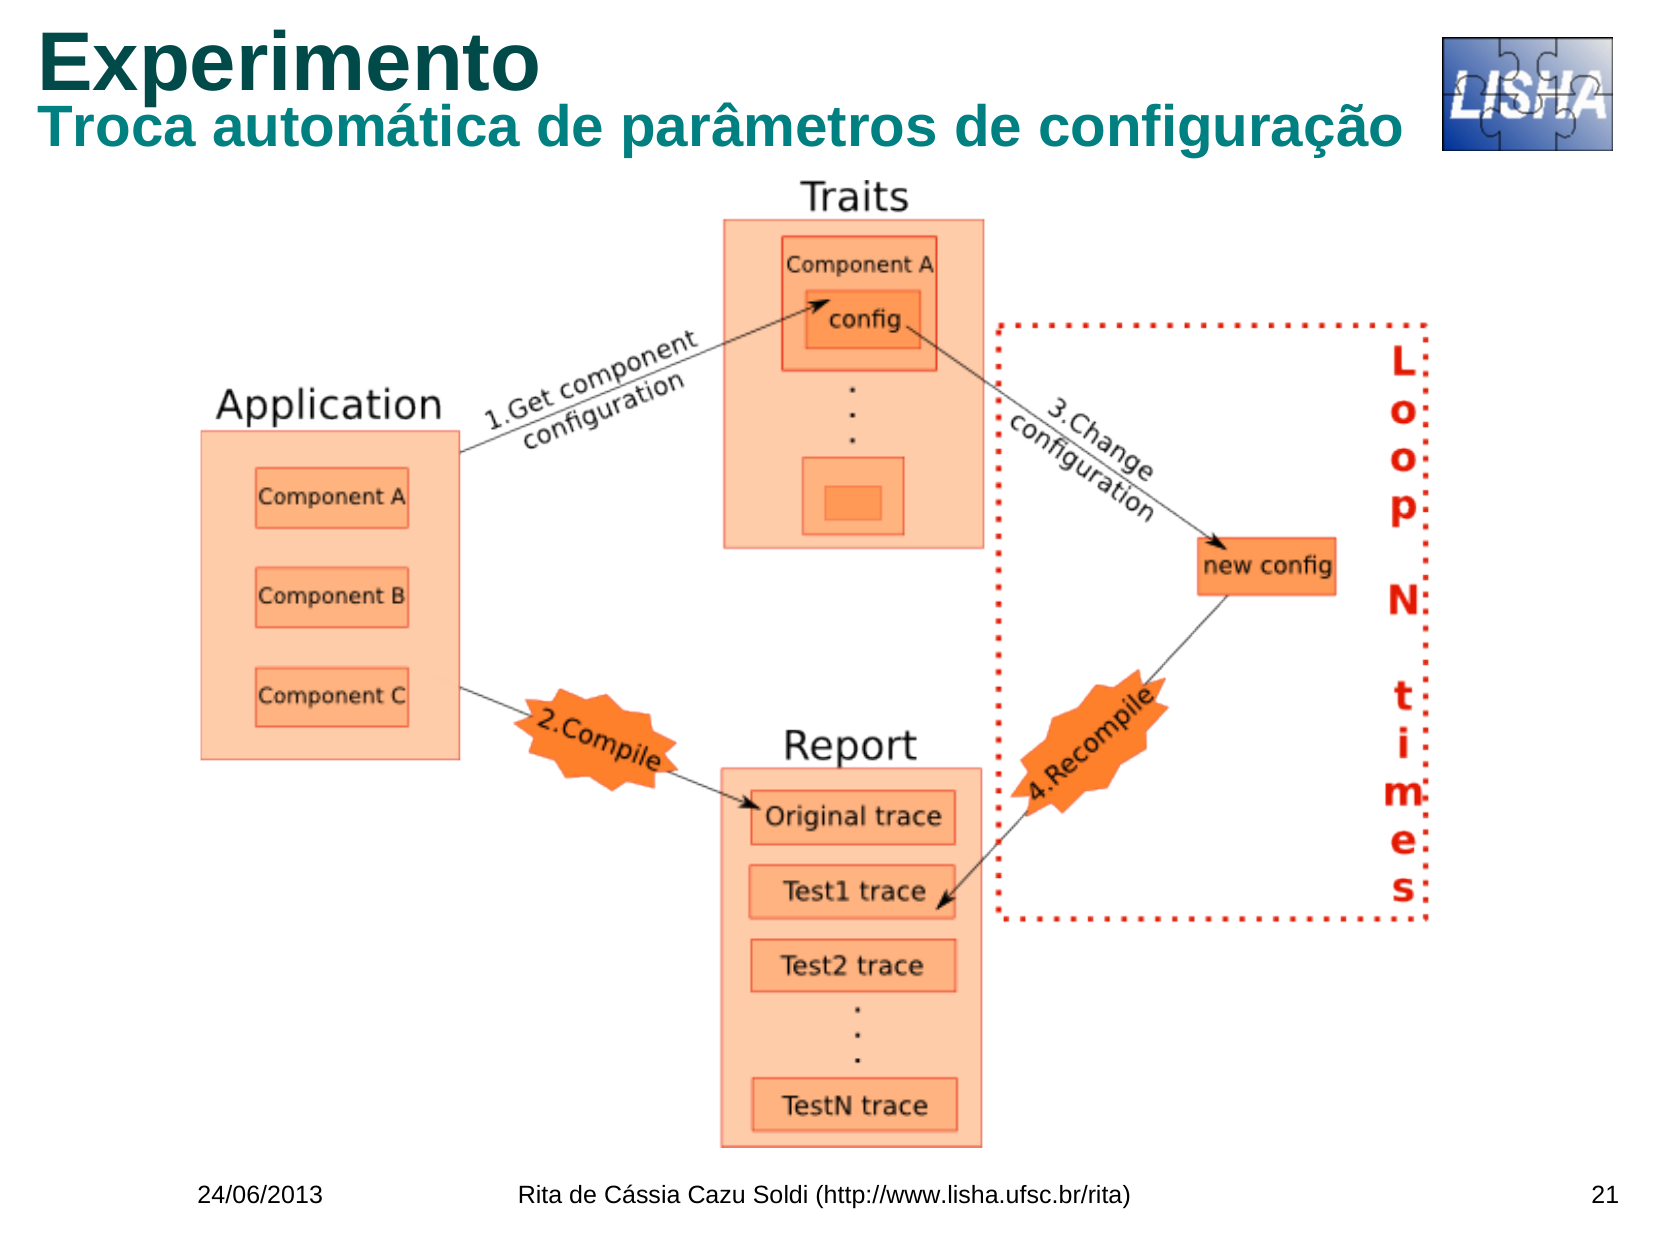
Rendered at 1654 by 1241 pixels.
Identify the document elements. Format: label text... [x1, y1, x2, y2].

picture [200, 180, 1453, 1149]
title Experimento Troca automática de parâmetros de configuração [37, 9, 1426, 178]
picture [1442, 37, 1613, 151]
